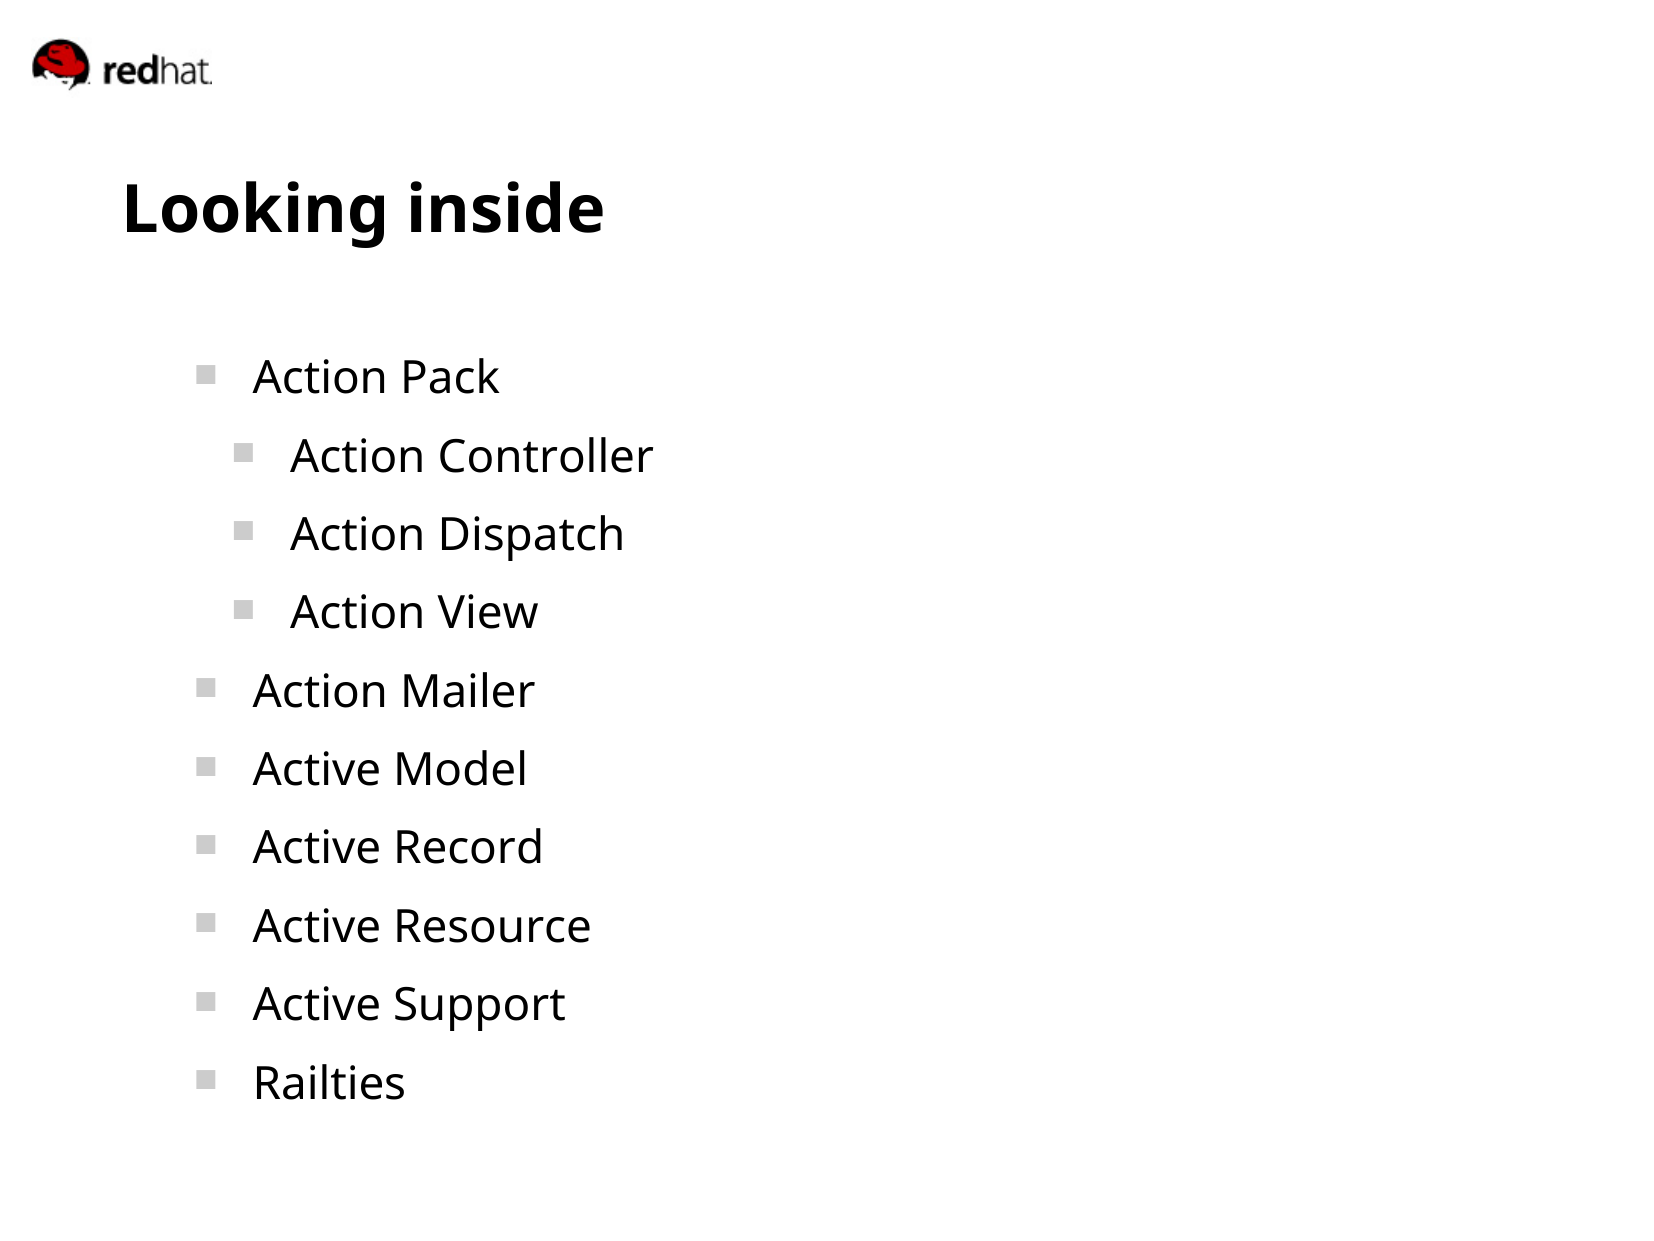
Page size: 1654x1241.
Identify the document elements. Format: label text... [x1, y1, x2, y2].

title Looking inside [121, 102, 1534, 310]
list Action Pack Action Controller Action Dispatch Action View Action Mailer Active Model Active Record Active Resource Active Support Railties [121, 344, 1534, 1159]
picture [31, 37, 212, 98]
